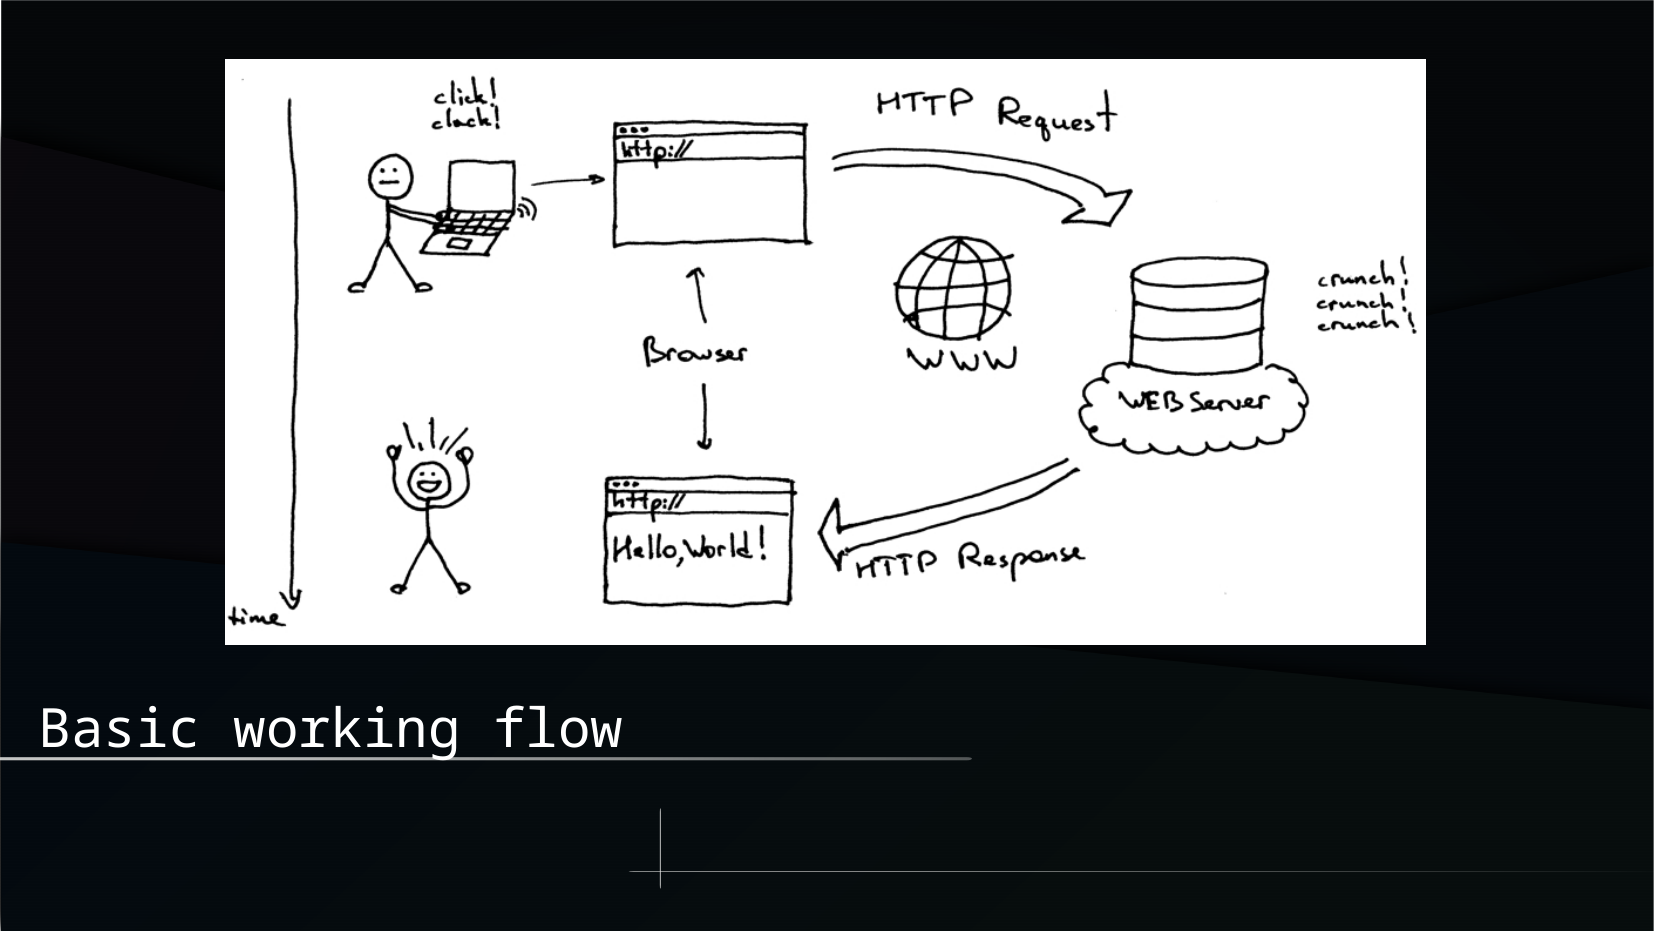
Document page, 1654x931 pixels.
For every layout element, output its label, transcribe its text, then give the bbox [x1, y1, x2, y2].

picture [0, 0, 1654, 931]
title Basic working flow [38, 671, 1516, 781]
